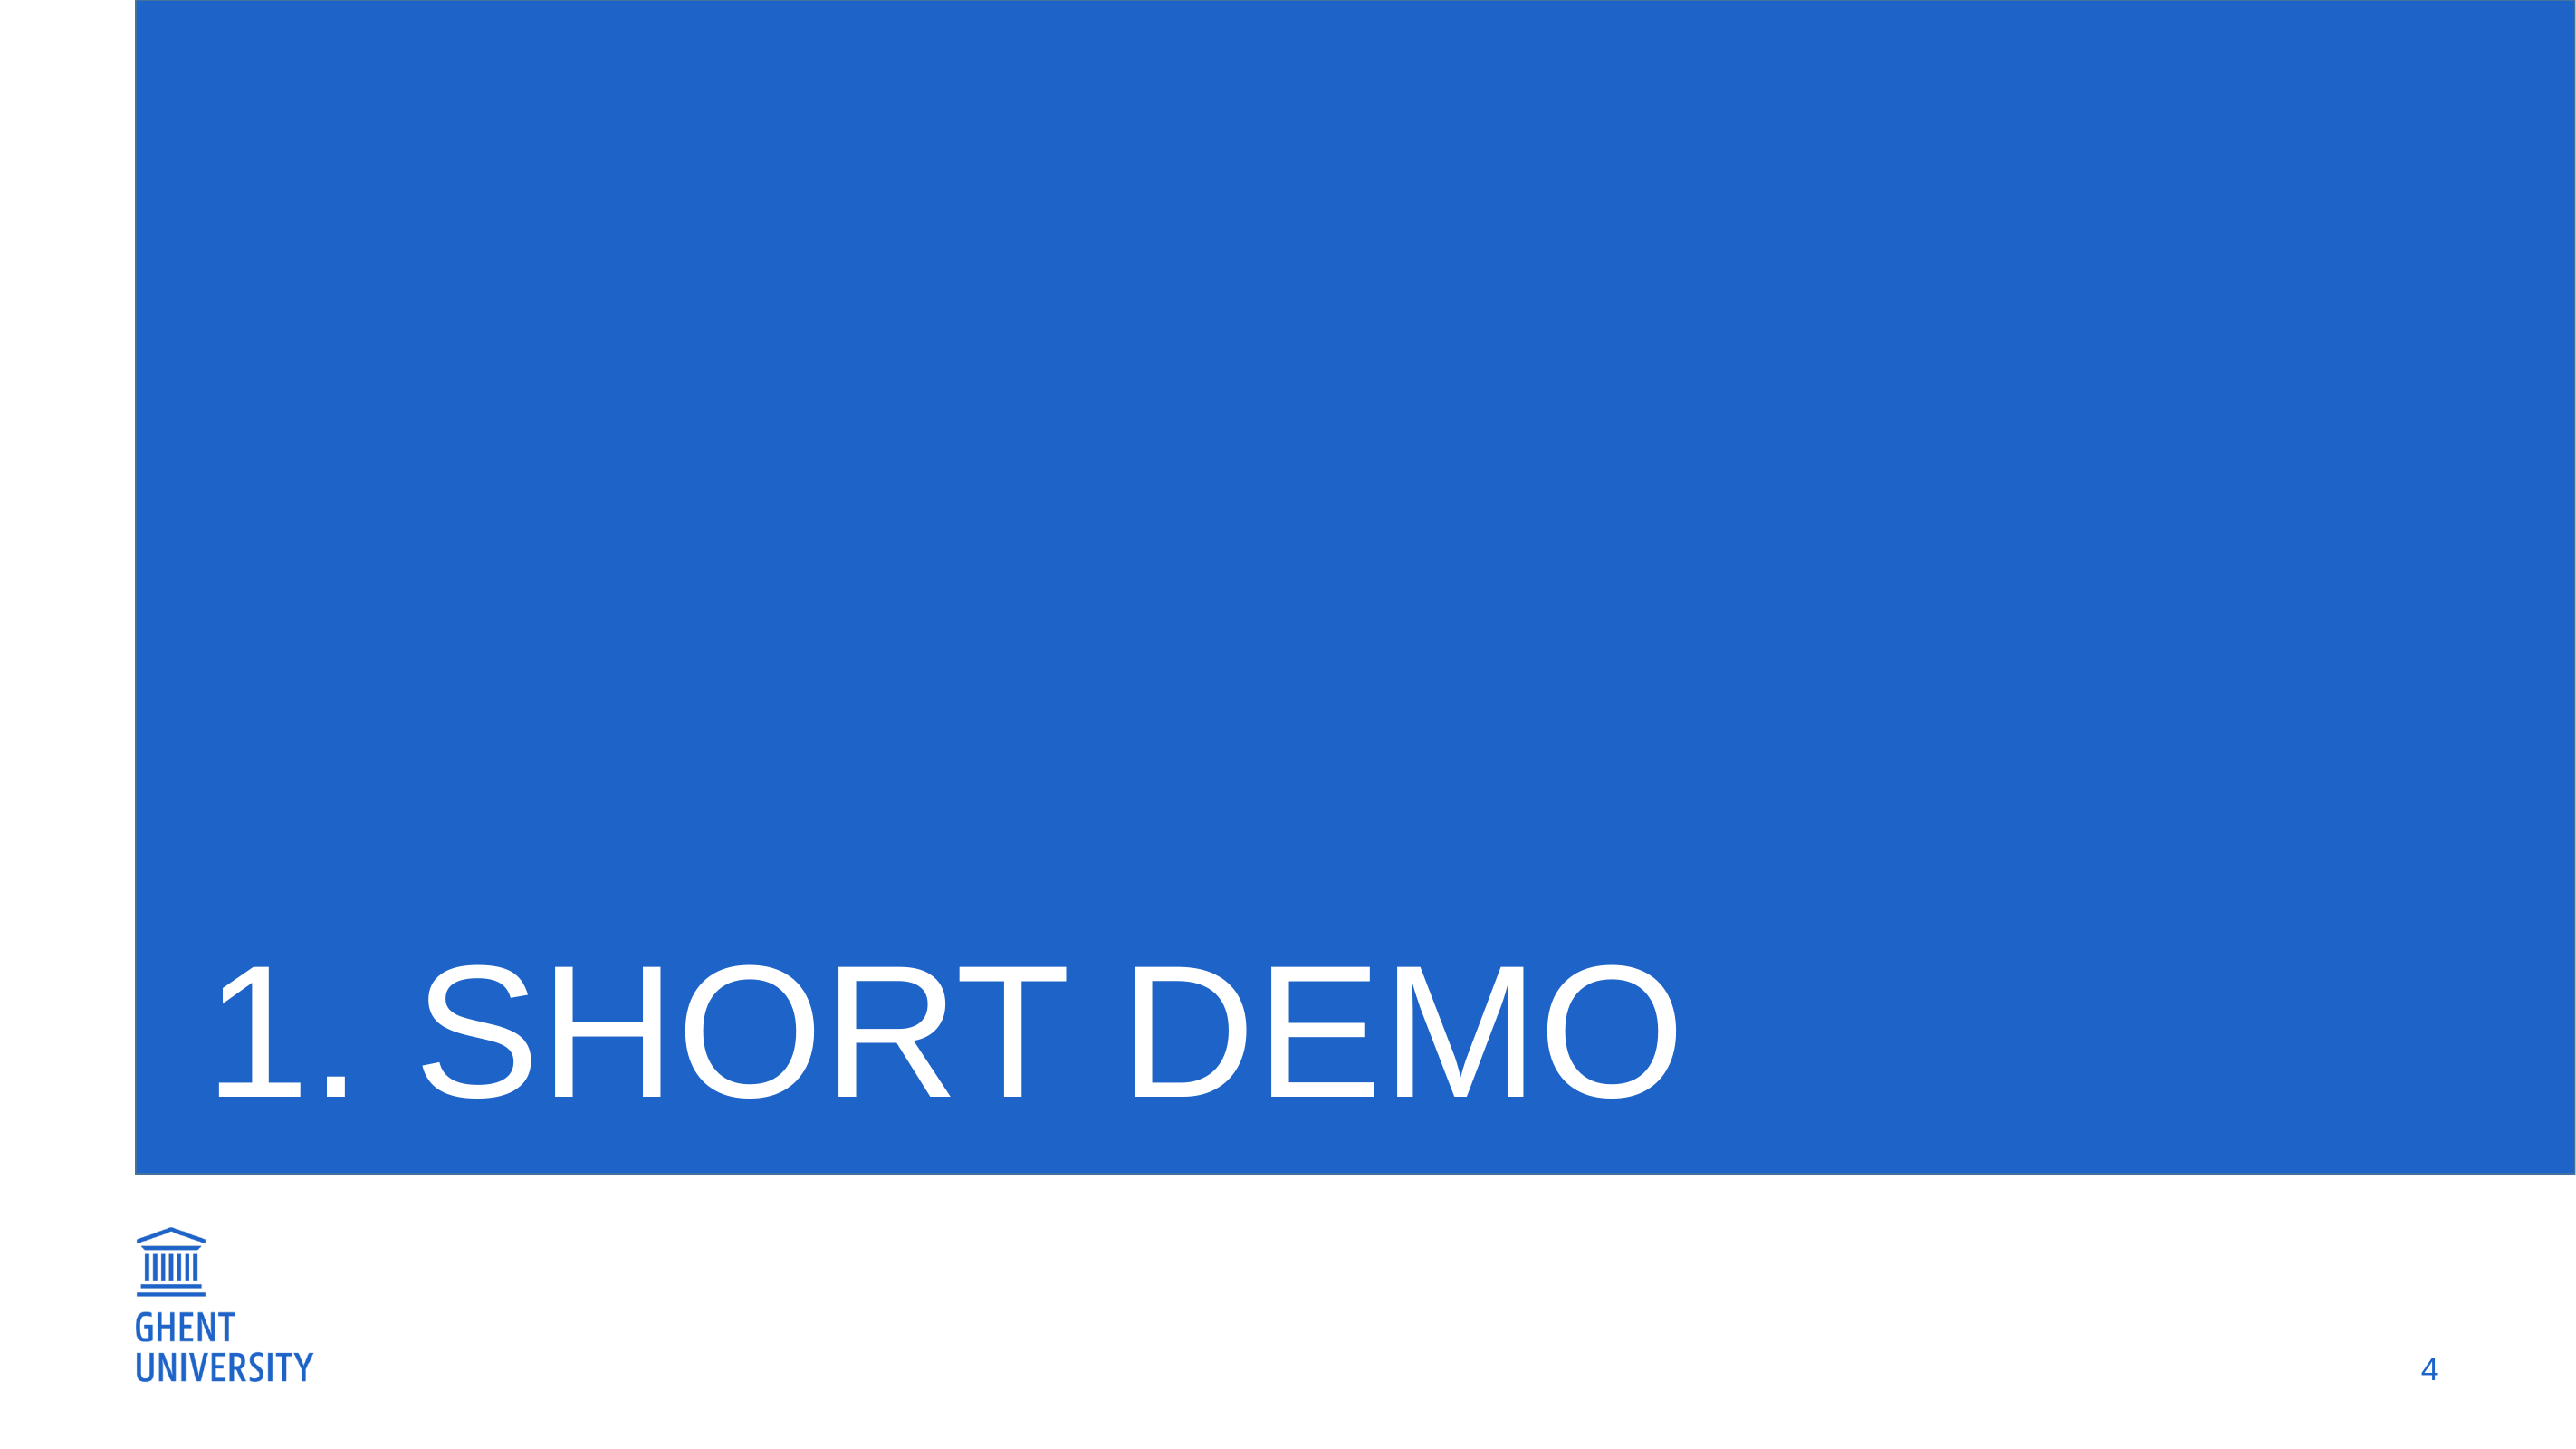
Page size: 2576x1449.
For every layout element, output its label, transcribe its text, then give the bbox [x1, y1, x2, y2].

title 1. Short demo [191, 482, 2447, 1142]
picture [68, 1175, 411, 1449]
slide_number <number> [2315, 1329, 2453, 1407]
